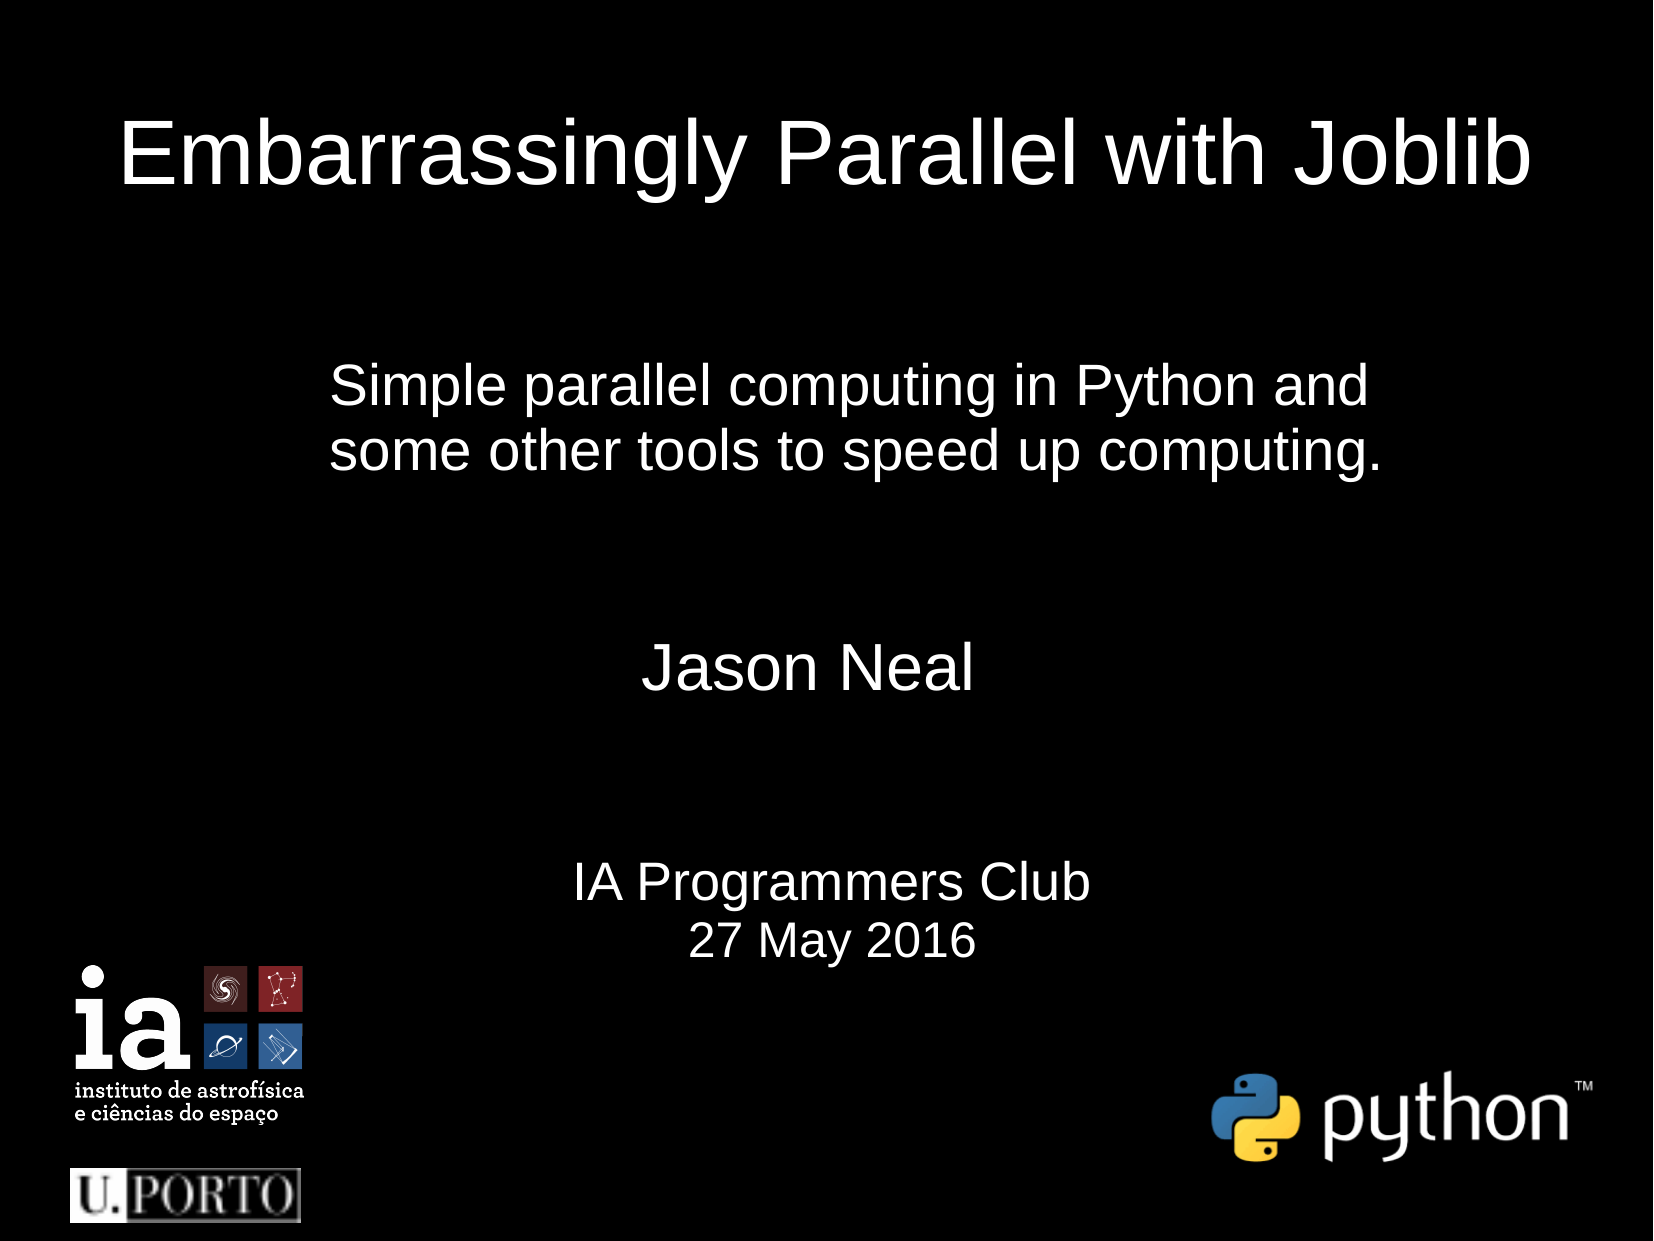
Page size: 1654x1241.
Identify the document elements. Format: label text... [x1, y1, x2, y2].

picture [75, 965, 304, 1126]
subtitle Jason Neal [417, 570, 1201, 765]
picture [1200, 1052, 1606, 1186]
title Embarrassingly Parallel with Joblib [82, 49, 1571, 257]
picture [70, 1168, 301, 1223]
text_box IA Programmers Club 27 May 2016 [345, 843, 1321, 976]
text_box Simple parallel computing in Python and some other tools to speed up computing. [315, 345, 1411, 524]
